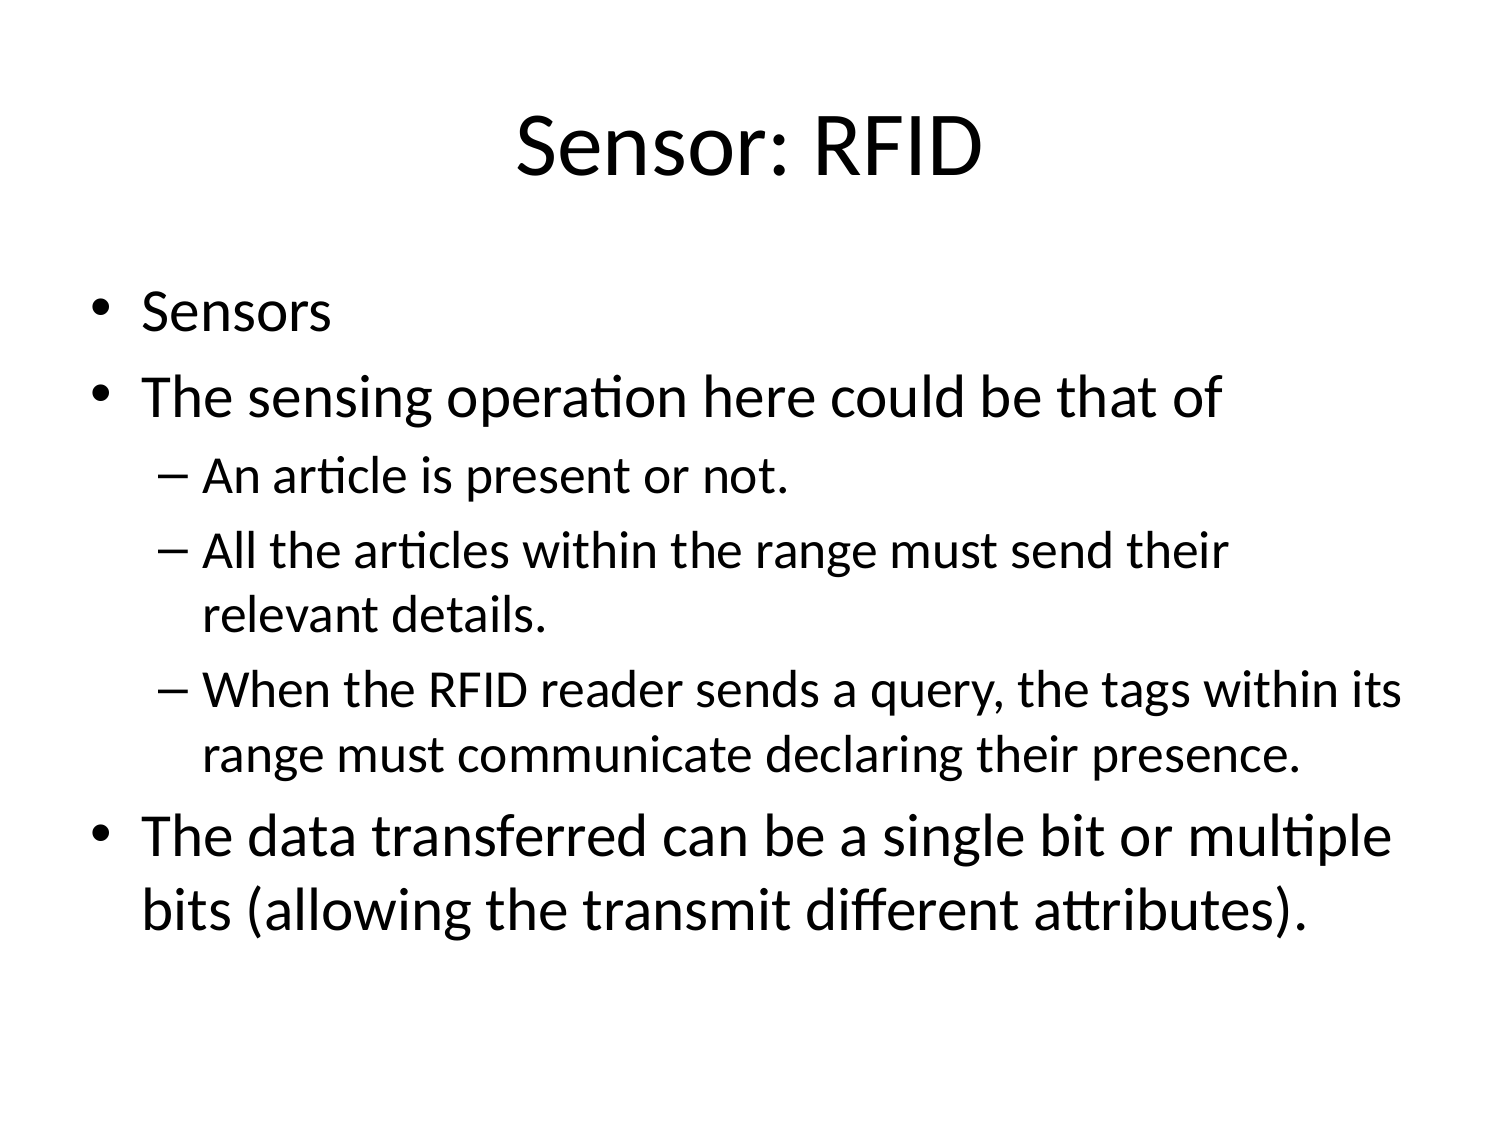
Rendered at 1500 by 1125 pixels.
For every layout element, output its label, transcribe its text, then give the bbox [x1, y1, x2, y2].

list Sensors The sensing operation here could be that of An article is present or not. All the articles within the range must send their relevant details. When the RFID reader sends a query, the tags within its range must communicate declaring their presence. The data transferred can be a single bit or multiple bits (allowing the transmit different attributes). [75, 262, 1425, 1005]
title Sensor: RFID [75, 45, 1425, 233]
